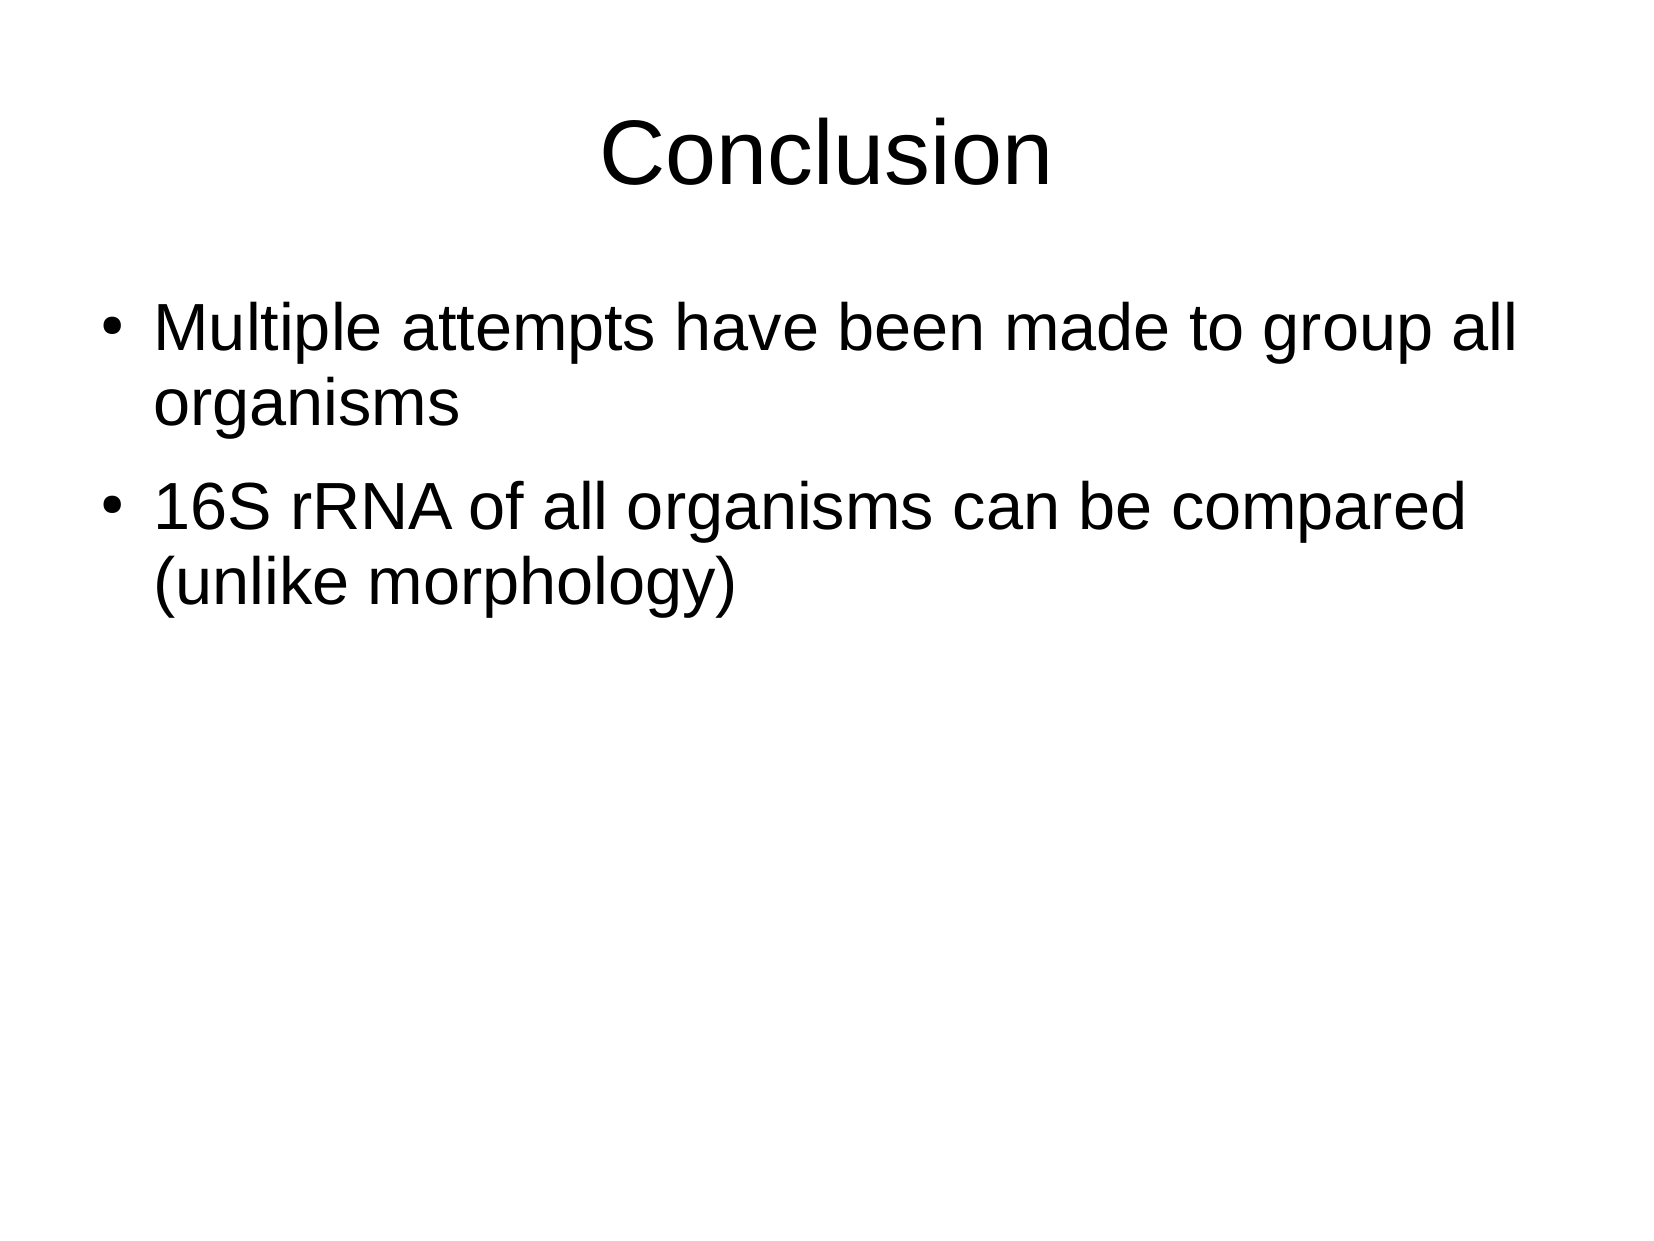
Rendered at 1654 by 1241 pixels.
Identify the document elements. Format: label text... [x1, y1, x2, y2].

title Conclusion [82, 49, 1571, 257]
list Multiple attempts have been made to group all organisms 16S rRNA of all organisms can be compared (unlike morphology) [82, 290, 1571, 1010]
